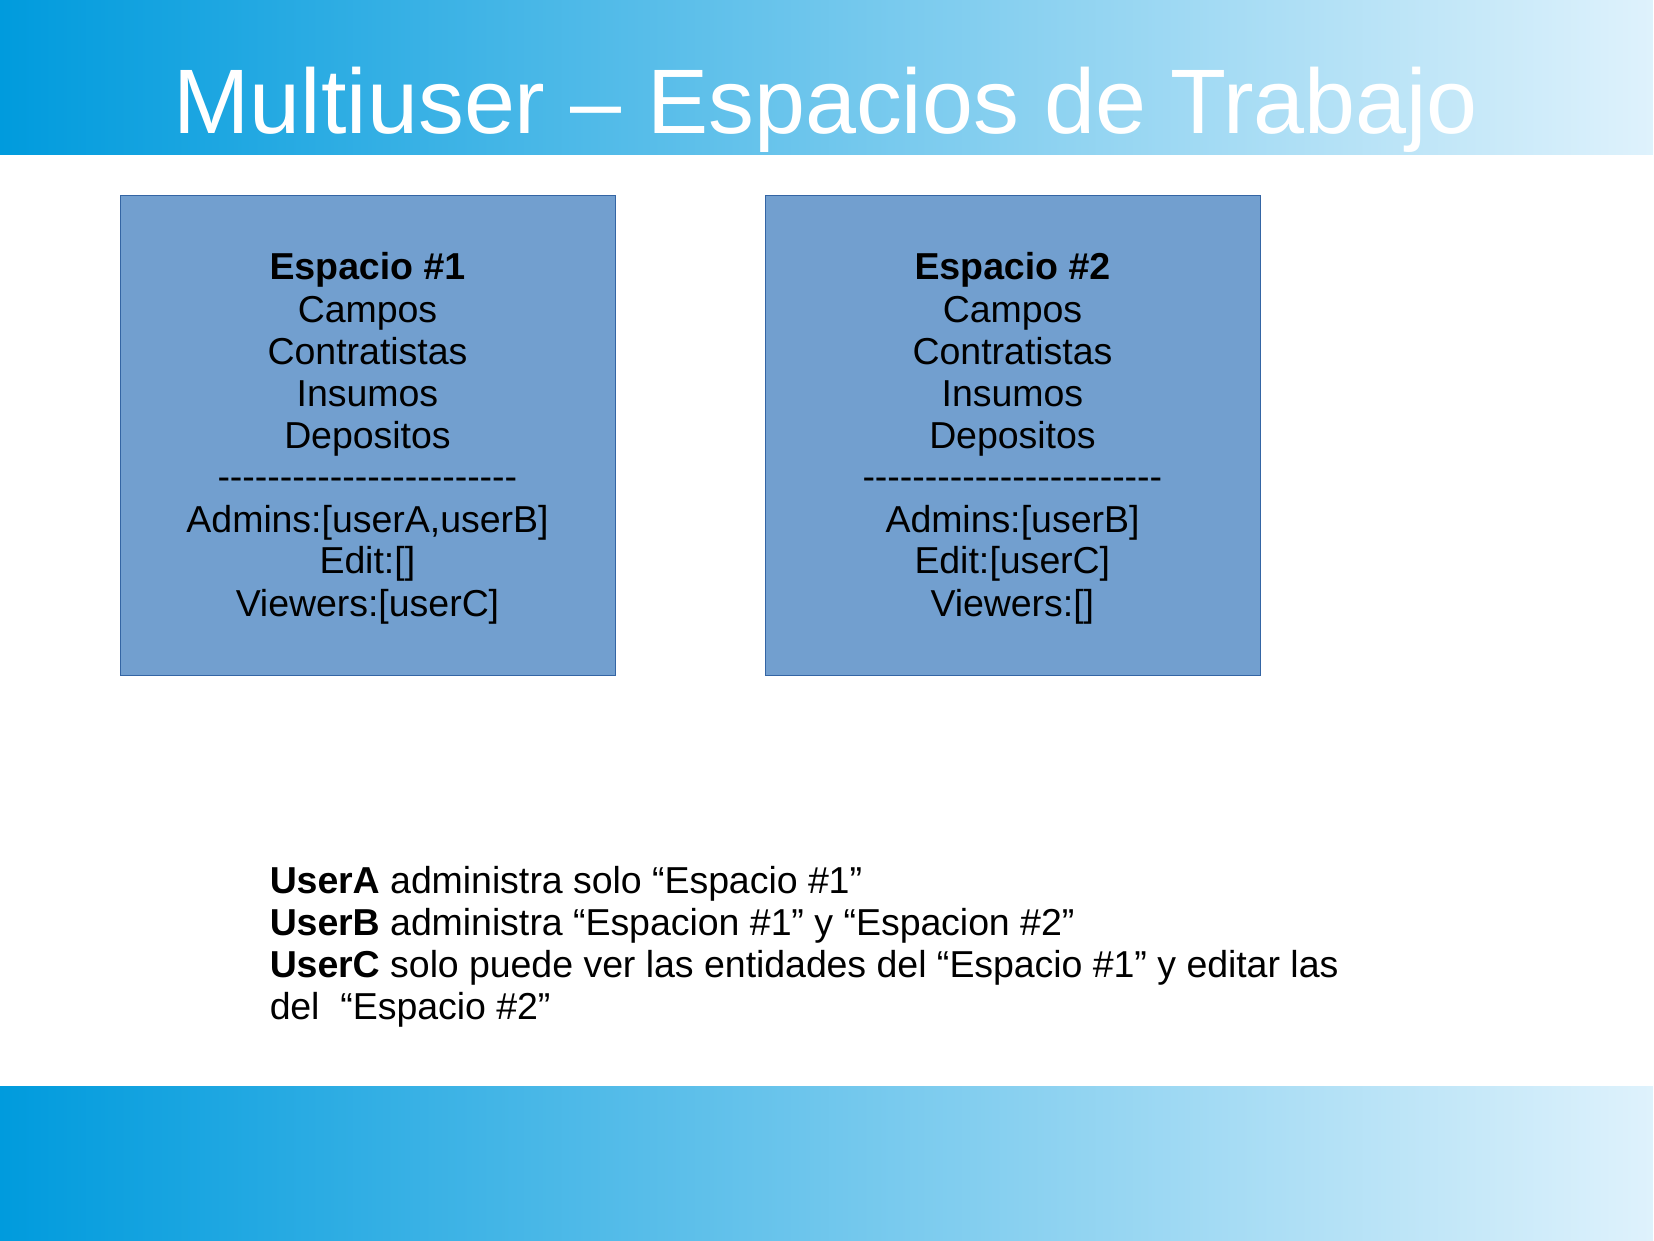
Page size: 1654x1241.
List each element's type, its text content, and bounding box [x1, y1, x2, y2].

text_box Espacio #1 Campos Contratistas Insumos Depositos ------------------------ Admins:[userA,userB] Edit:[] Viewers:[userC] [120, 195, 616, 676]
title Multiuser – Espacios de Trabajo [82, 49, 1571, 155]
text_box Espacio #2 Campos Contratistas Insumos Depositos ------------------------ Admins:[userB] Edit:[userC] Viewers:[] [765, 195, 1261, 676]
text_box UserA administra solo “Espacio #1” UserB administra “Espacion #1” y “Espacion #2” UserC solo puede ver las entidades del “Espacio #1” y editar las del “Espacio #2” [255, 852, 1396, 1036]
